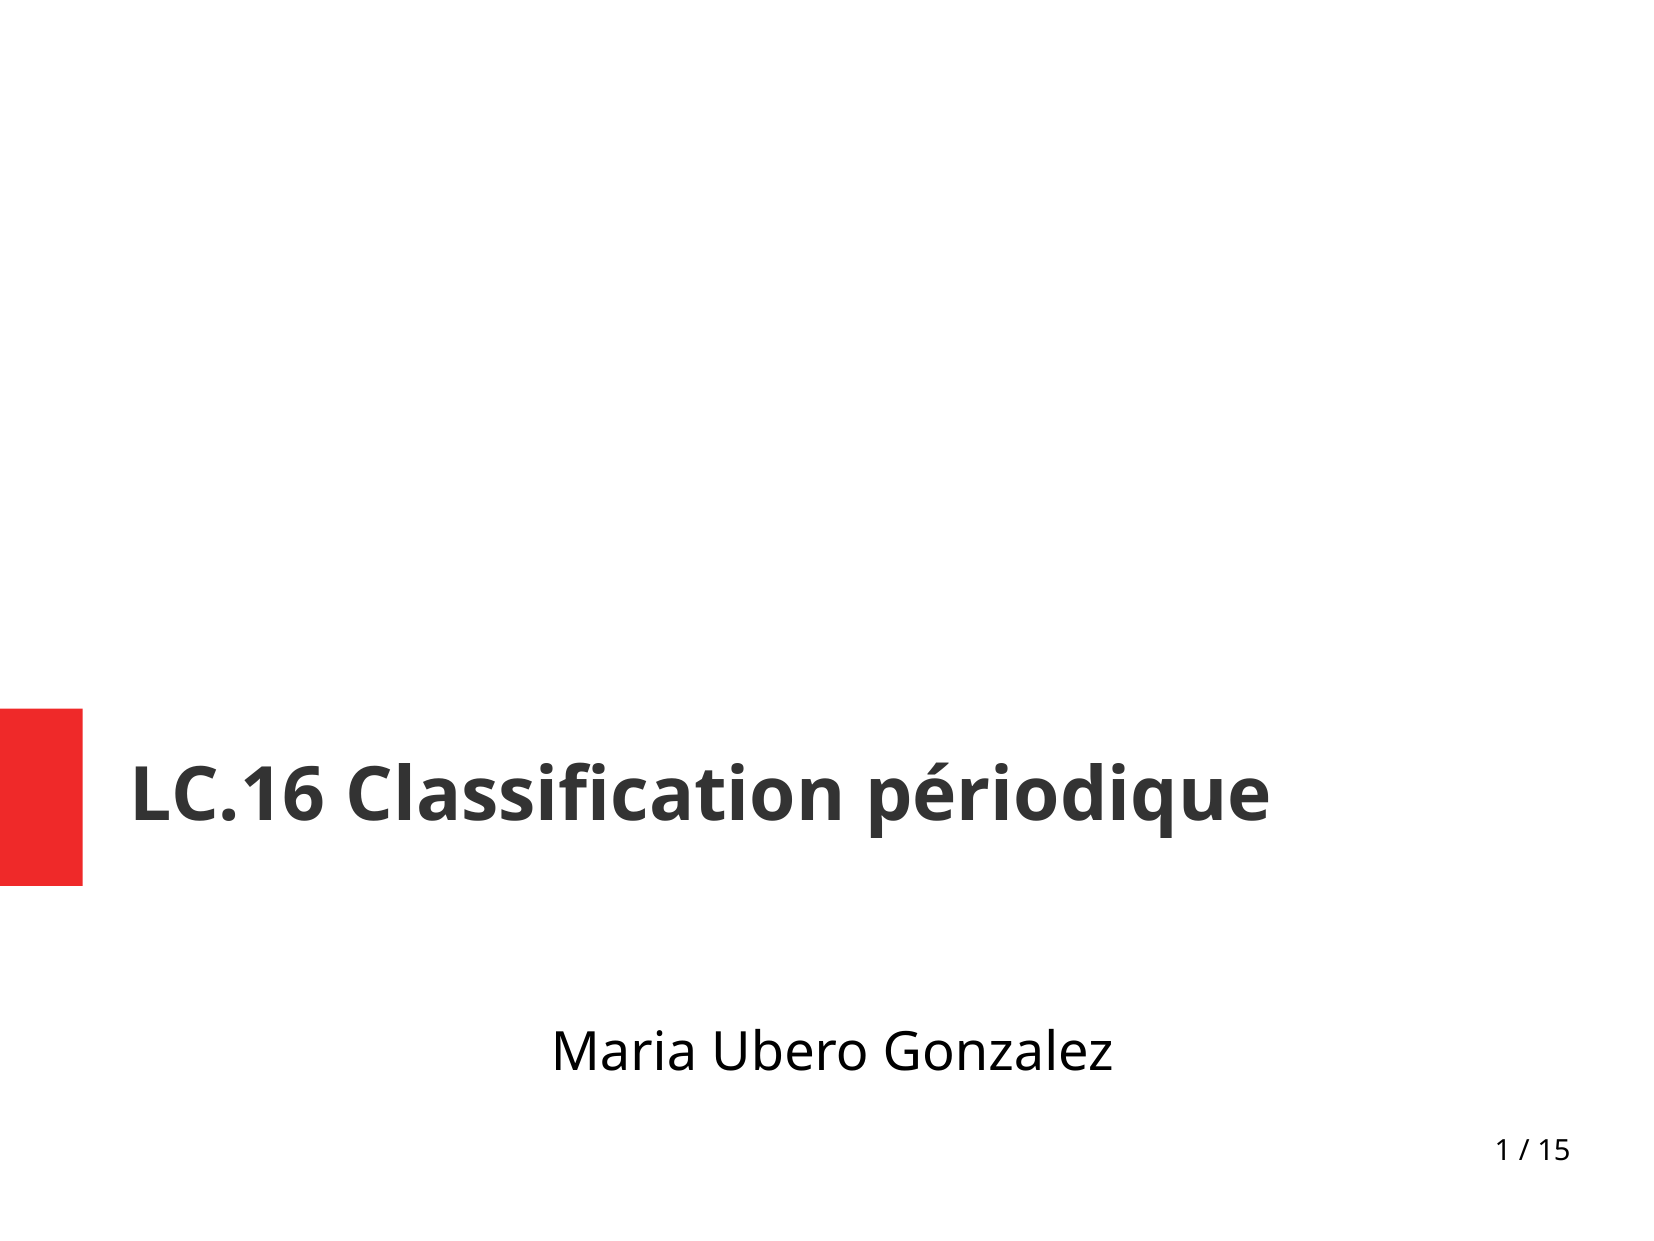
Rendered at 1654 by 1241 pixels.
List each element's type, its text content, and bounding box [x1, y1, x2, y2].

title LC.16 Classification périodique [129, 655, 1536, 928]
subtitle Maria Ubero Gonzalez [129, 968, 1536, 1130]
